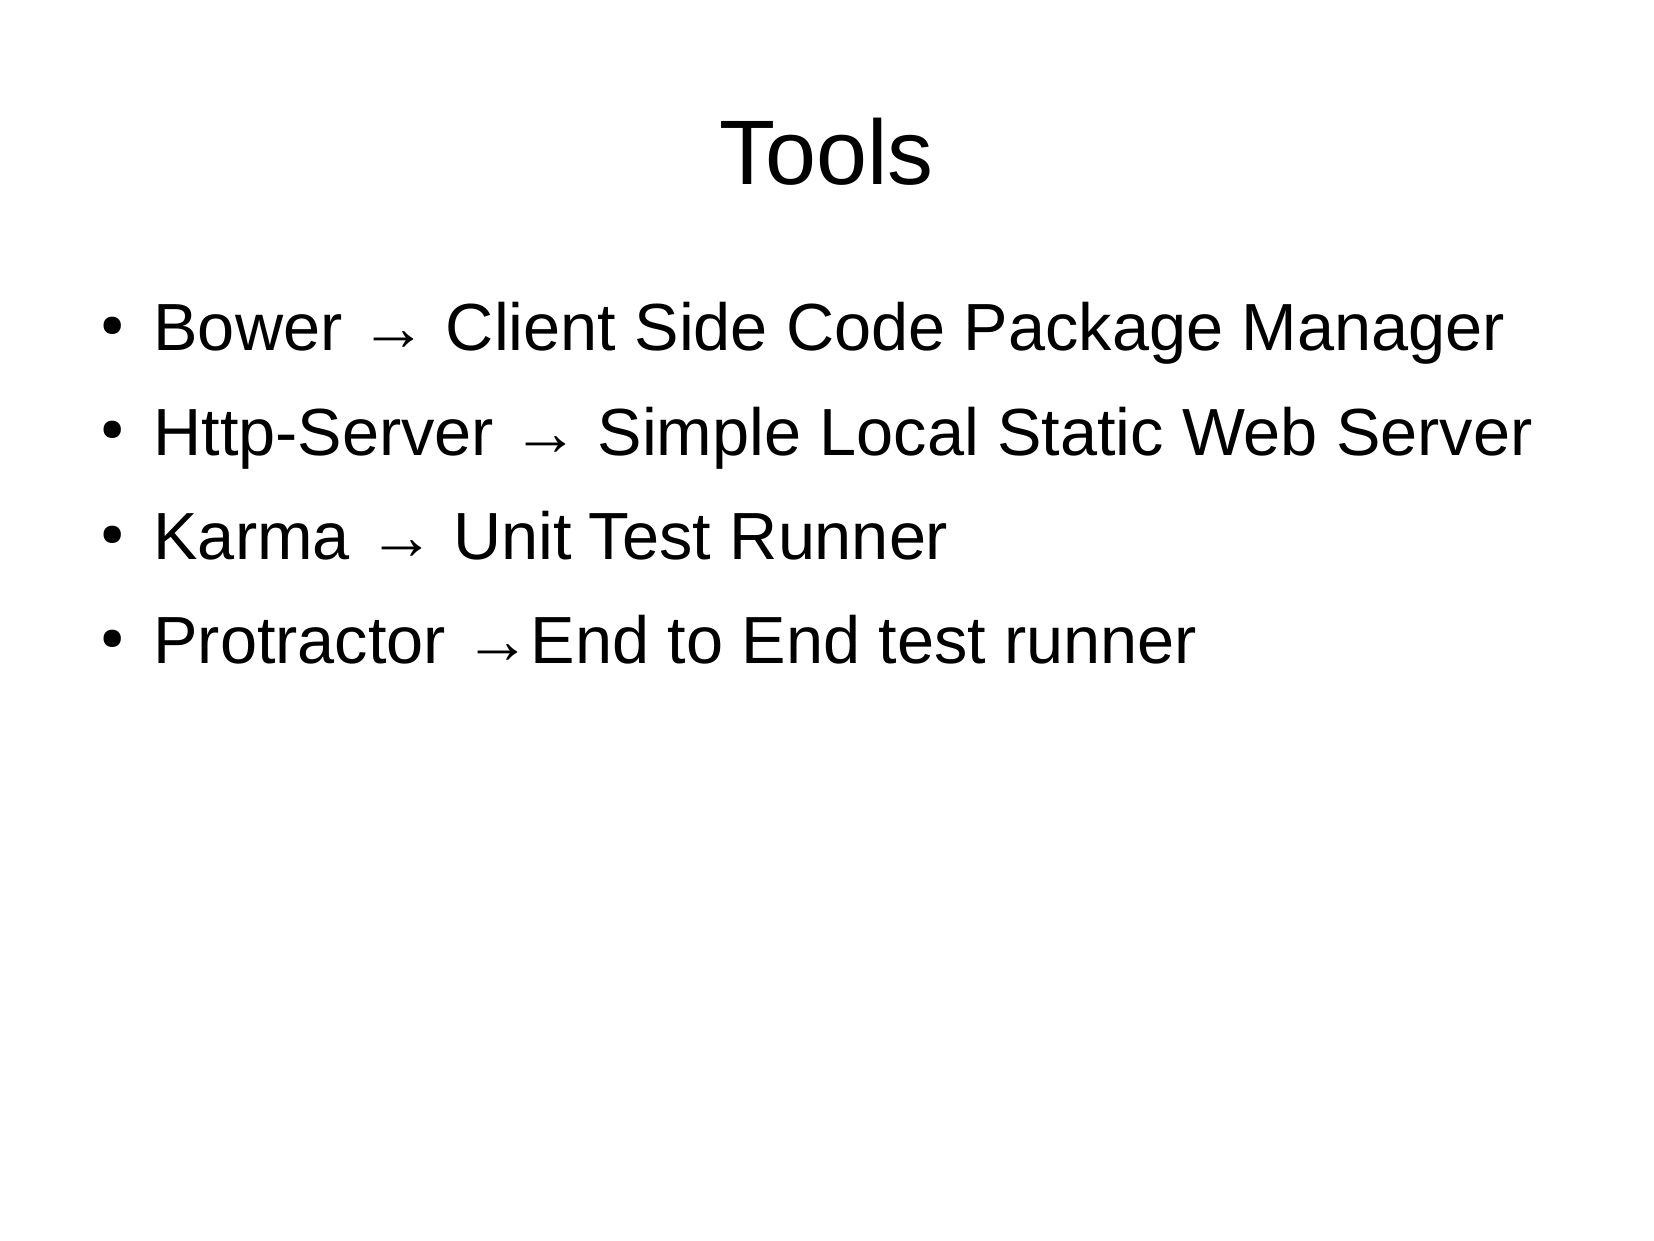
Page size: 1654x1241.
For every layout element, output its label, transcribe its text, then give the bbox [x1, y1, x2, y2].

list Bower → Client Side Code Package Manager Http-Server → Simple Local Static Web Server Karma → Unit Test Runner Protractor →End to End test runner [82, 290, 1571, 1010]
title Tools [82, 49, 1571, 257]
